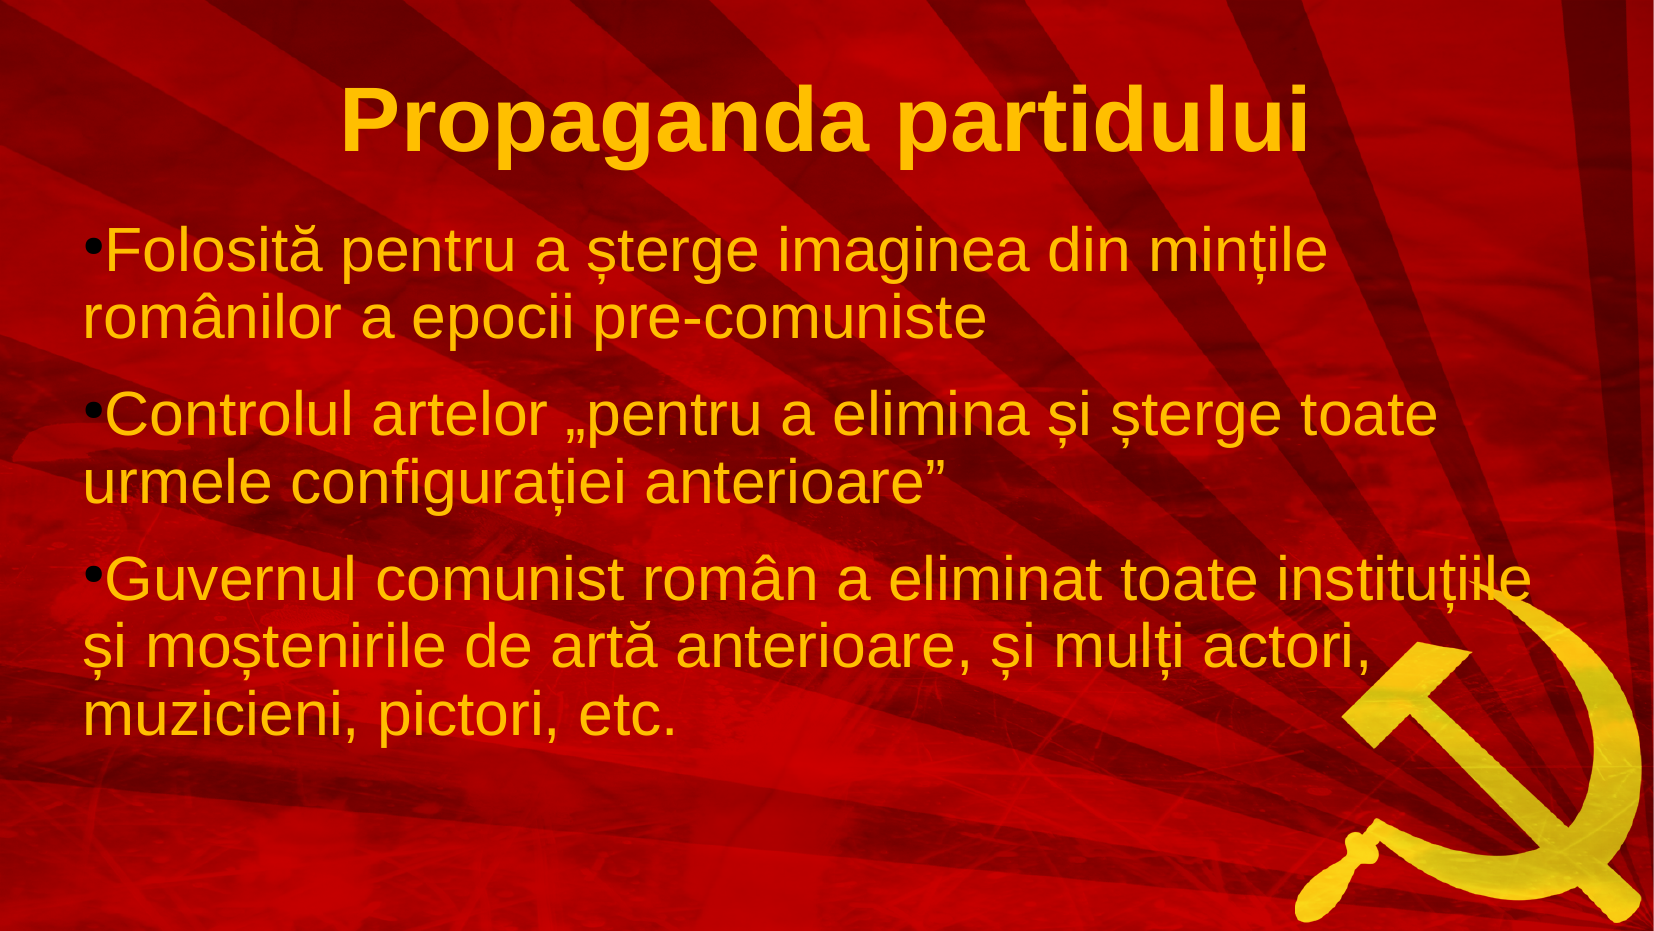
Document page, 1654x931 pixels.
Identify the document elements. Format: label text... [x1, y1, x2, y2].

title Propaganda partidului [82, 37, 1571, 193]
list Folosită pentru a șterge imaginea din mințile românilor a epocii pre-comuniste Controlul artelor „pentru a elimina și șterge toate urmele configurației anterioare” Guvernul comunist român a eliminat toate instituțiile și moștenirile de artă anterioare, și mulți actori, muzicieni, pictori, etc. [82, 217, 1571, 751]
picture [0, 0, 1654, 931]
